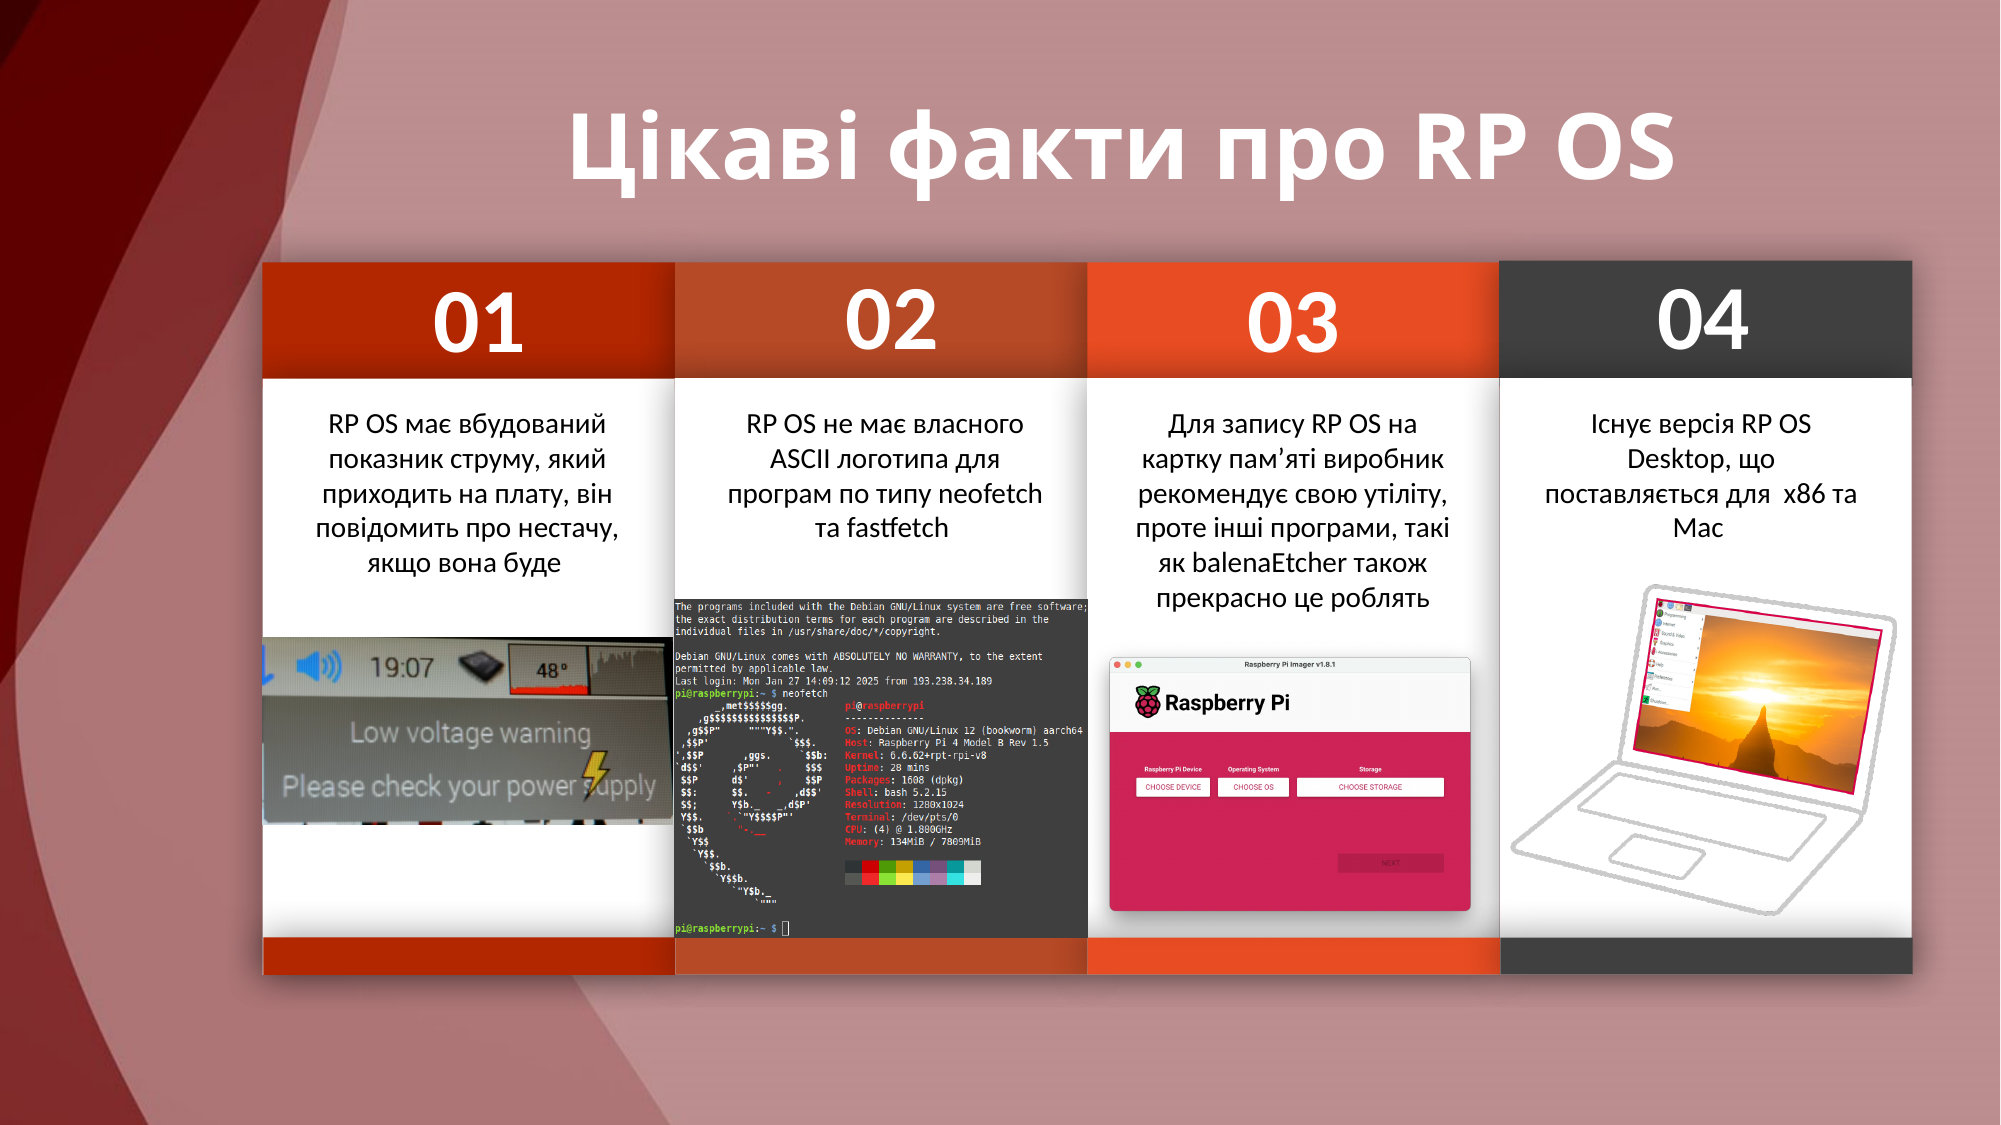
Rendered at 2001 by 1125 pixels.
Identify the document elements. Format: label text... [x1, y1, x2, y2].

text_box 04 [1642, 250, 1765, 375]
text_box 02 [831, 250, 954, 375]
text_box RP OS має вбудований показник струму, який приходить на плату, він повідомить про нестачу, якщо вона буде [290, 396, 645, 587]
text_box 01 [418, 253, 542, 379]
text_box [262, 260, 1913, 975]
text_box Існує версія RP OS Desktop, що поставляється для x86 та Mac [1523, 396, 1879, 552]
picture [0, 0, 2001, 1125]
text_box 03 [1232, 253, 1356, 379]
title Цікаві факти про RP OS [312, 38, 1931, 261]
text_box Для запису RP OS на картку пам’яті виробник рекомендує свою утіліту, проте інші програми, такі як balenaEtcher також прекрасно це роблять [1115, 396, 1471, 622]
text_box RP OS не має власного ASCII логотипа для програм по типу neofetch та fastfetch [707, 396, 1063, 552]
